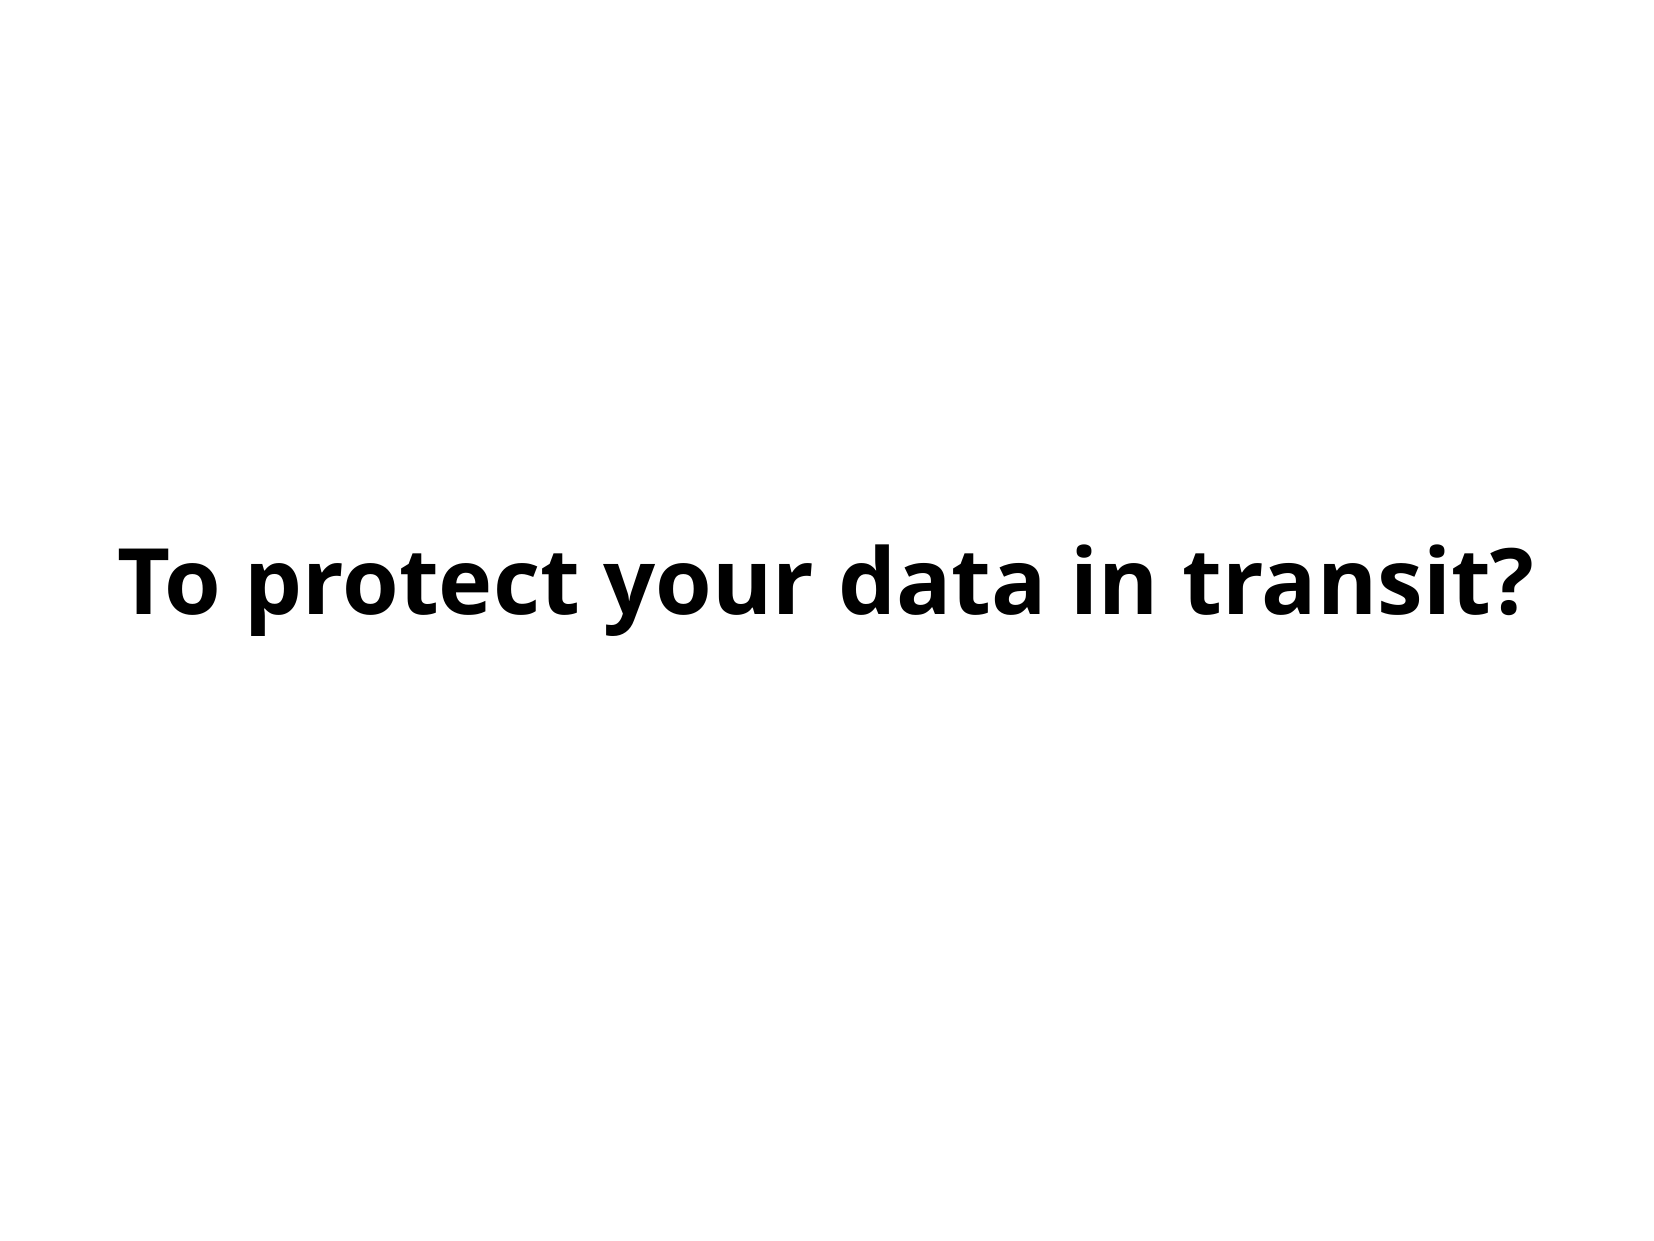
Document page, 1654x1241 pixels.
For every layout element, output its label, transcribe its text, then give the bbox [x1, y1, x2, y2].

subtitle To protect your data in transit? [82, 49, 1571, 1109]
